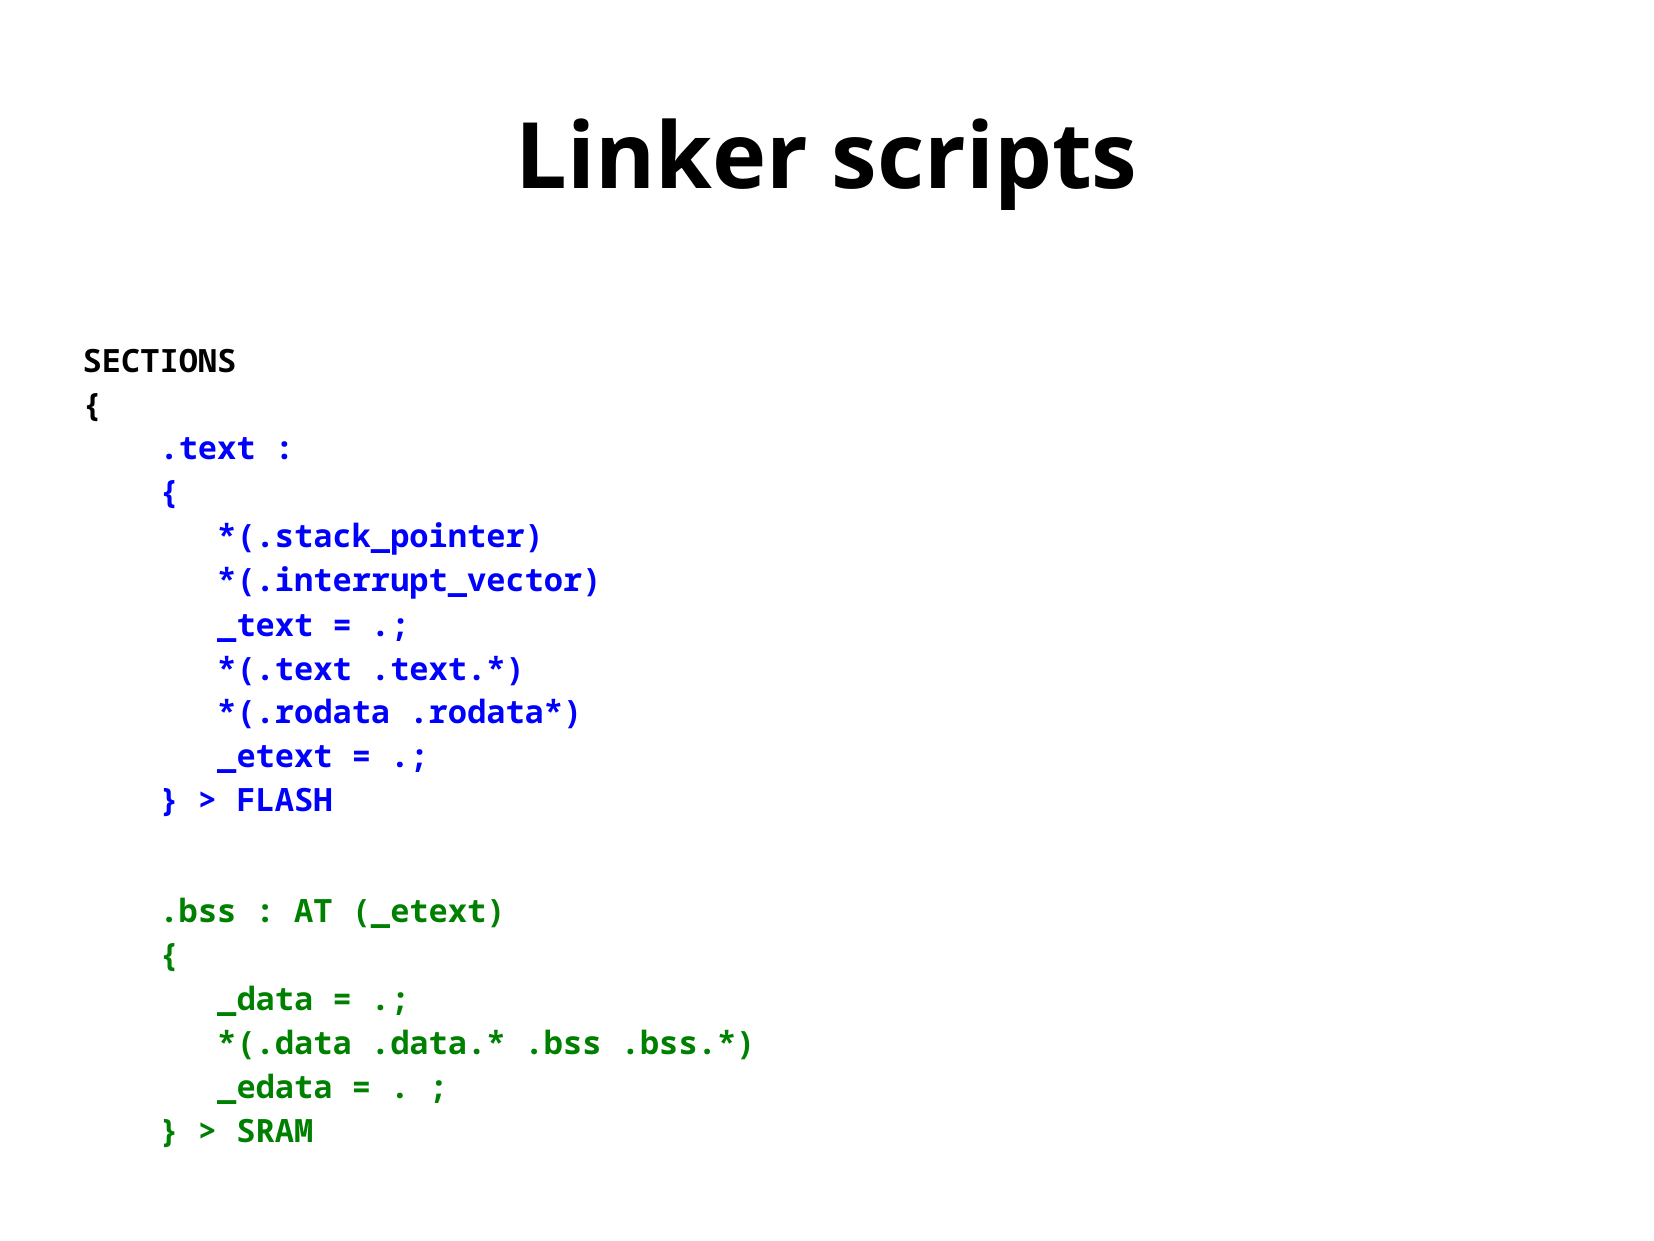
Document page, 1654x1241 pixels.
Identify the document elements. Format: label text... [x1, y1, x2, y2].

title Linker scripts [82, 49, 1571, 257]
list SECTIONS { .text : { *(.stack_pointer) *(.interrupt_vector) _text = .; *(.text .text.*) *(.rodata .rodata*) _etext = .; } > FLASH .bss : AT (_etext) { _data = .; *(.data .data.* .bss .bss.*) _edata = . ; } > SRAM [82, 337, 1571, 1157]
